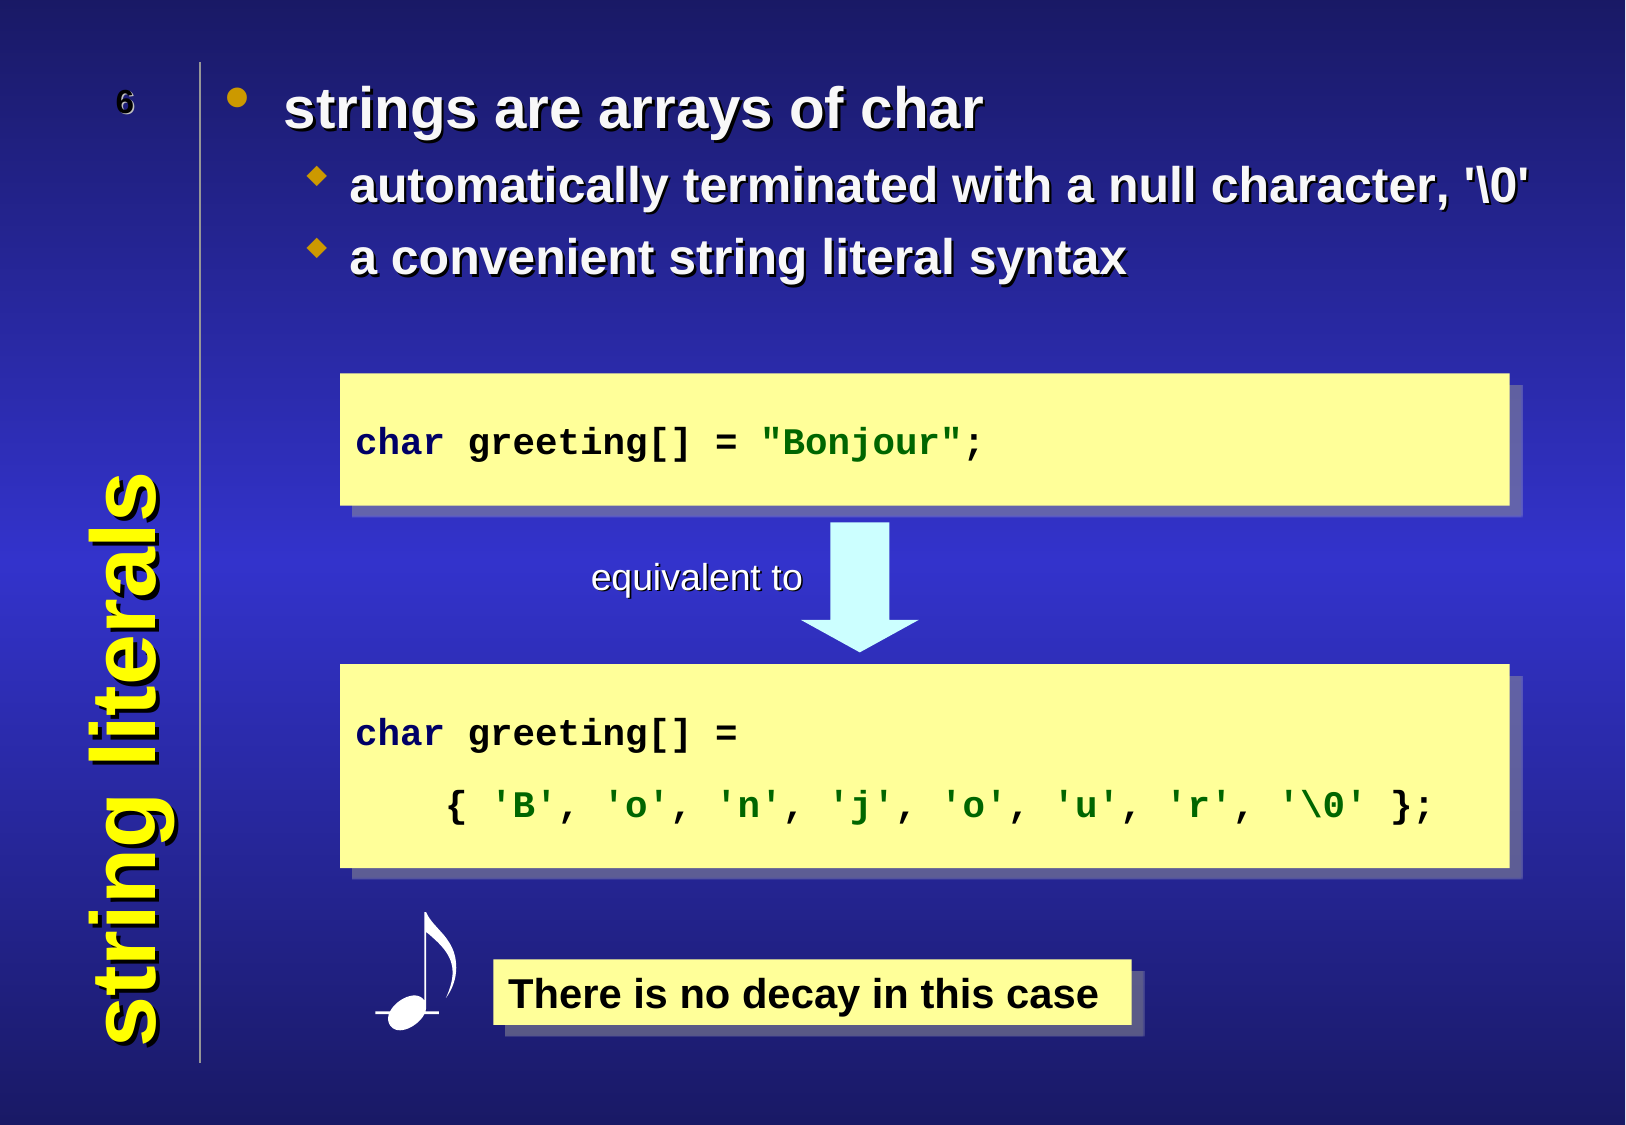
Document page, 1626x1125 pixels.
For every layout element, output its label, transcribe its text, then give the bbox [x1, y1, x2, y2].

list strings are arrays of char automatically terminated with a null character, '\0' a convenient string literal syntax [212, 62, 1550, 1063]
title string literals [50, 187, 188, 1063]
text_box equivalent to [576, 544, 830, 606]
text_box char greeting[] = "Bonjour"; [340, 373, 1510, 506]
text_box [375, 912, 457, 1031]
text_box char greeting[] = { 'B', 'o', 'n', 'j', 'o', 'u', 'r', '\0' }; [340, 664, 1510, 869]
text_box There is no decay in this case [493, 959, 1132, 1025]
text_box [800, 522, 919, 653]
